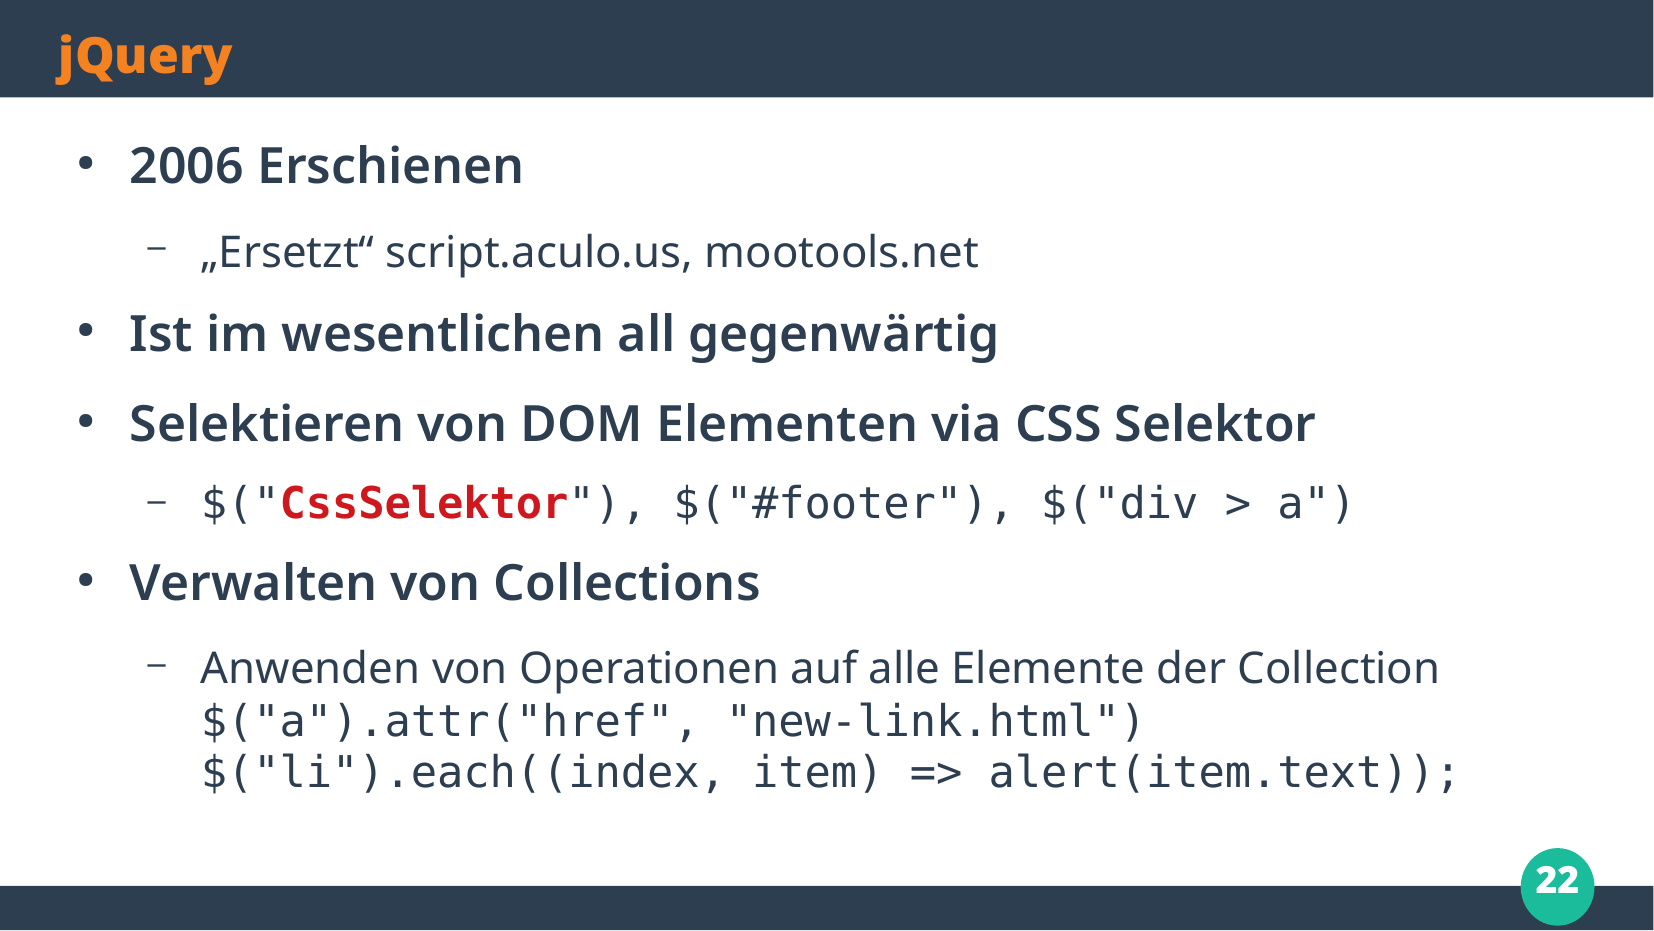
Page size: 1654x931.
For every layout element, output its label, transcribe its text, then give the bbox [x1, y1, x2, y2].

list 2006 Erschienen „Ersetzt“ script.aculo.us, mootools.net Ist im wesentlichen all gegenwärtig Selektieren von DOM Elementen via CSS Selektor $("CssSelektor"), $("#footer"), $("div > a") Verwalten von Collections Anwenden von Operationen auf alle Elemente der Collection $("a").attr("href", "new-link.html") $("li").each((index, item) => alert(item.text)); [59, 129, 1595, 864]
title jQuery [59, 8, 1595, 89]
